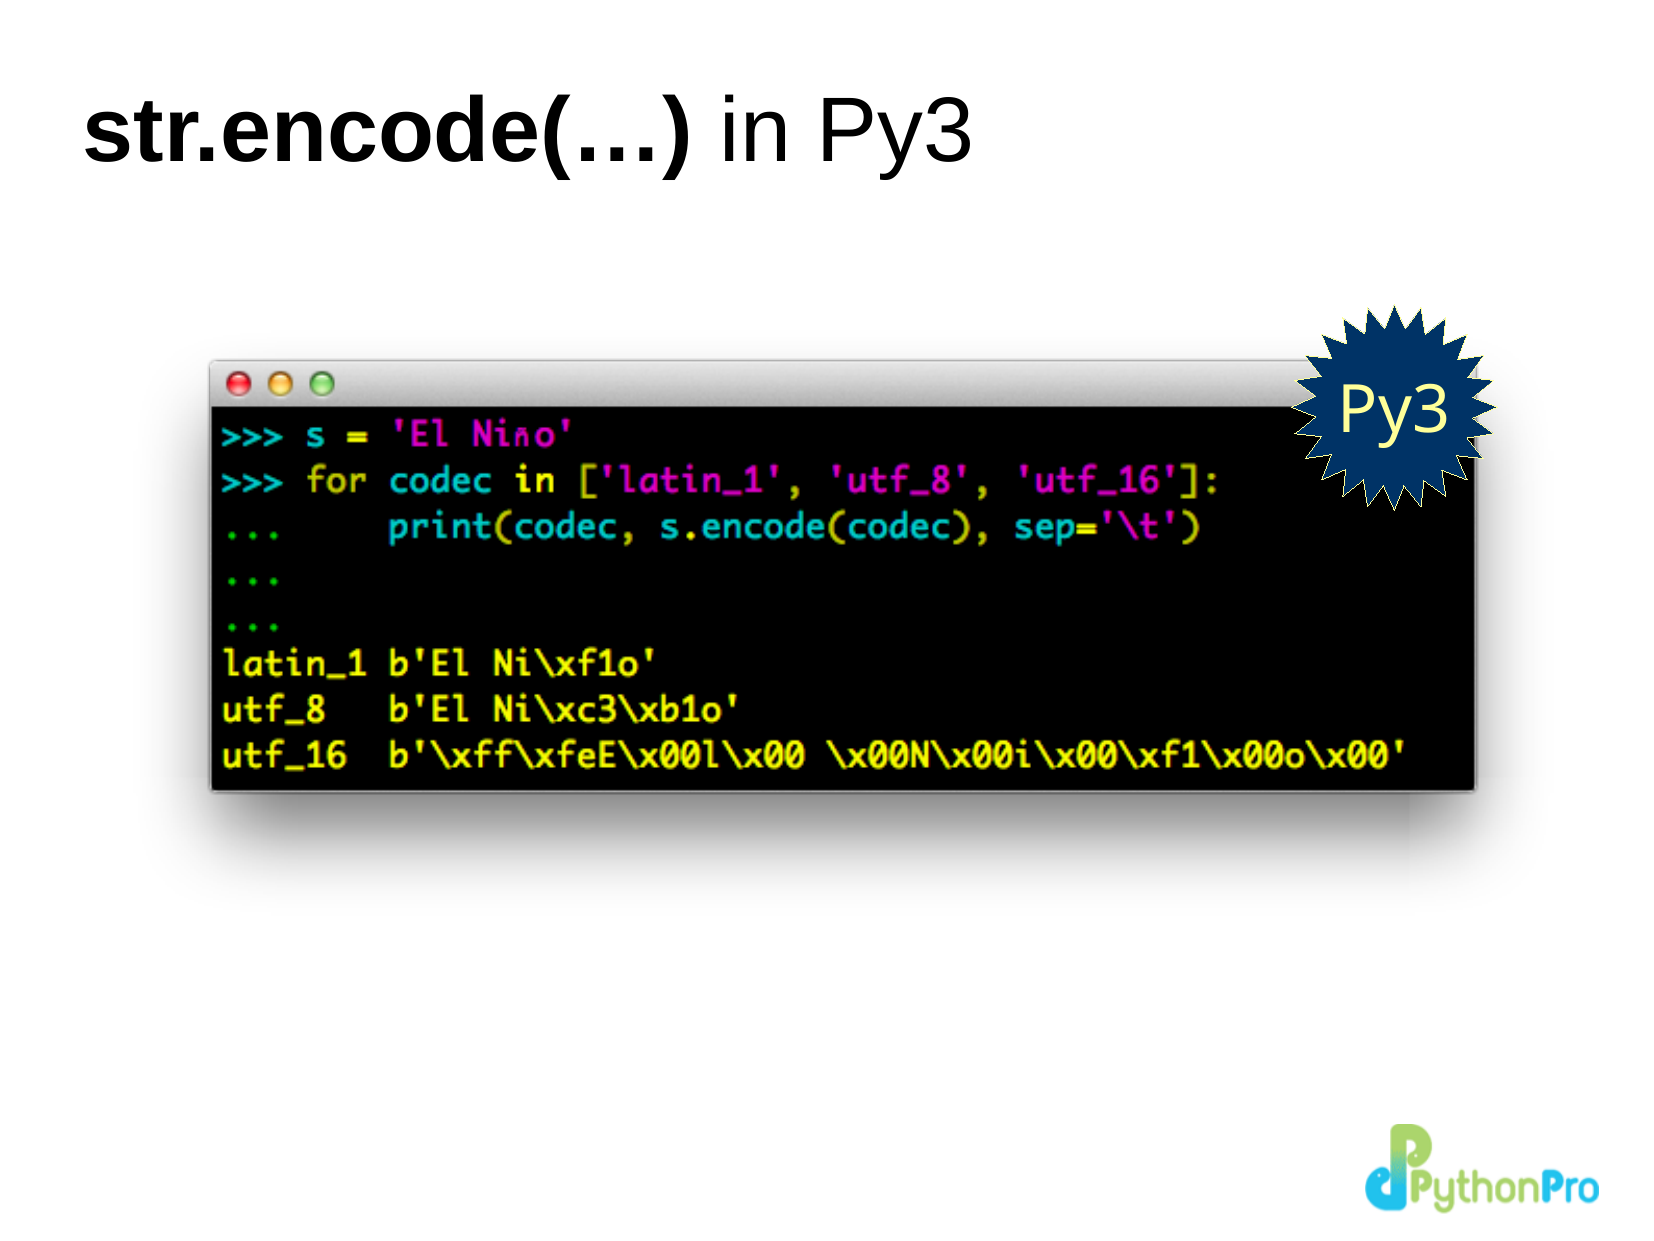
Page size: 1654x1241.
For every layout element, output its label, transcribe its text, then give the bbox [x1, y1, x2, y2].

picture [133, 330, 1554, 916]
picture [1365, 1124, 1599, 1214]
title str.encode(…) in Py3 [82, 49, 1571, 211]
text_box Py3 [1291, 304, 1498, 511]
